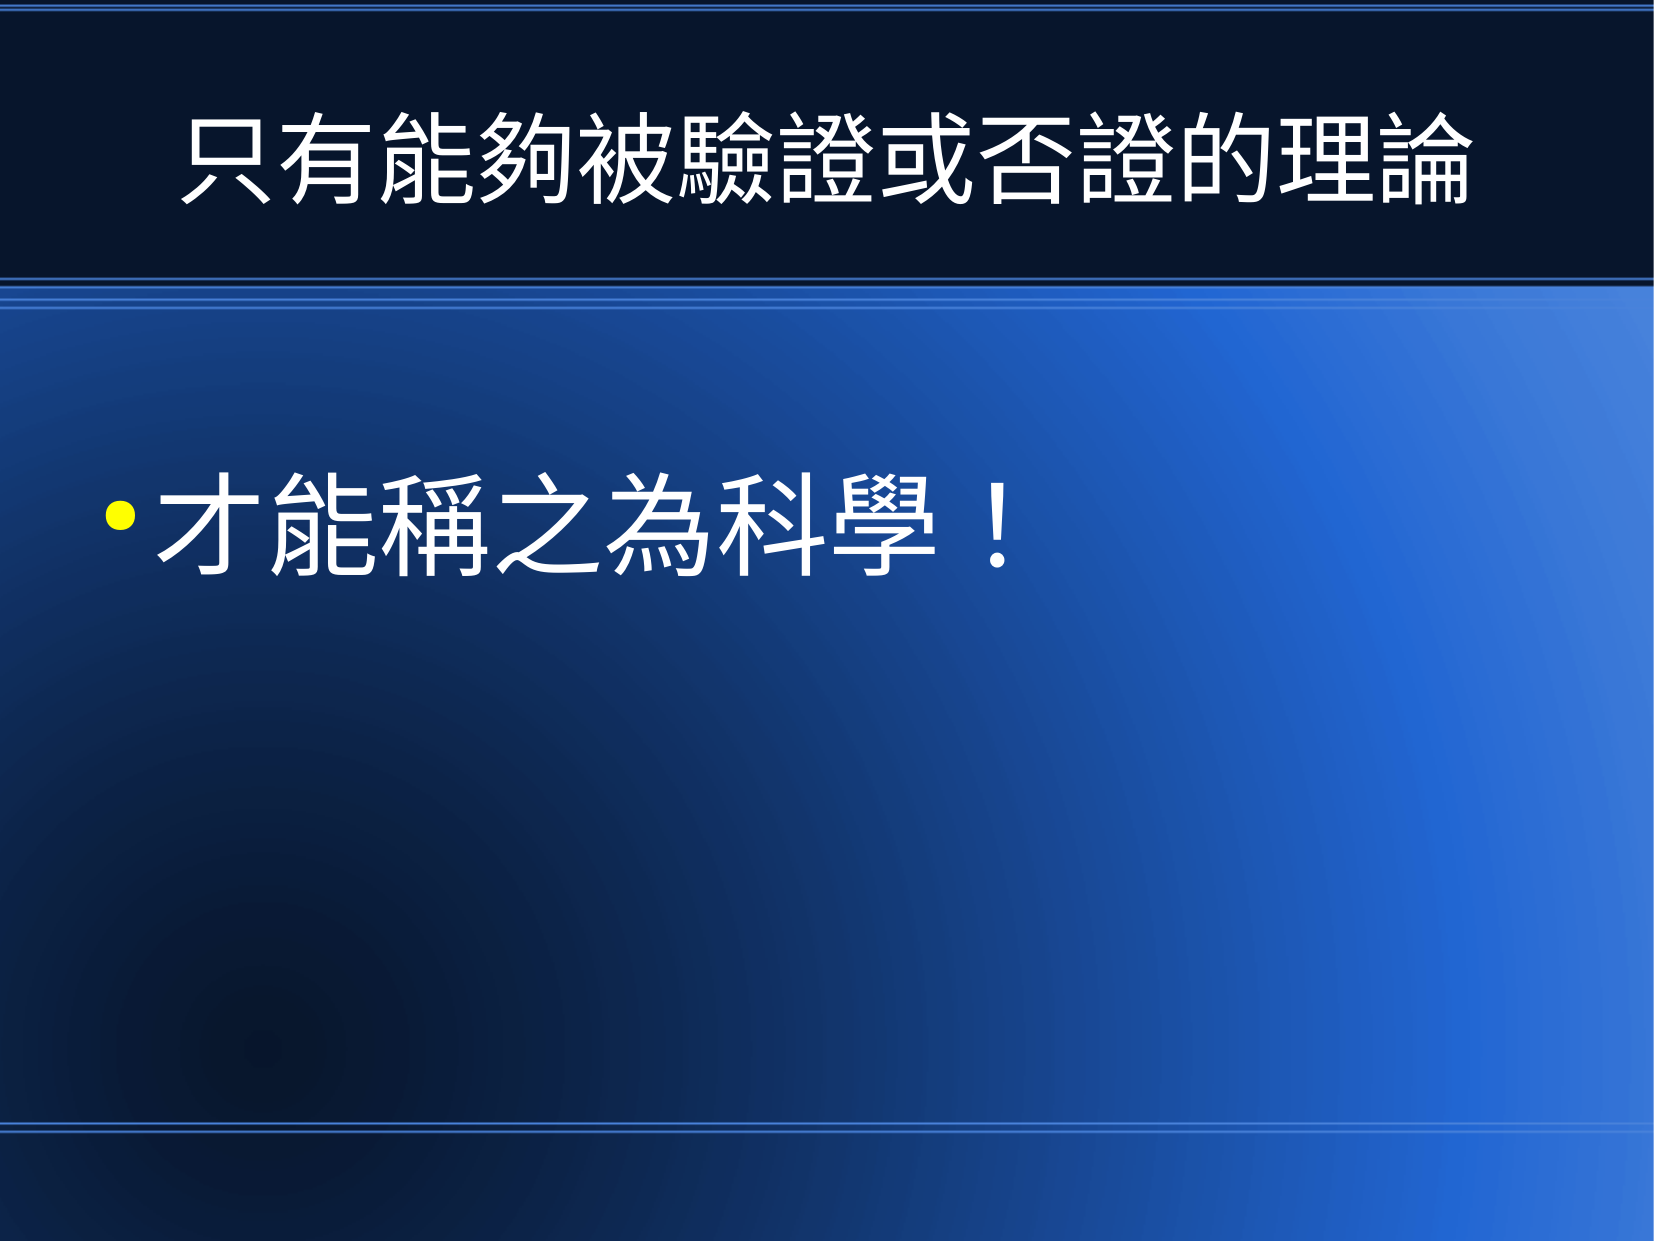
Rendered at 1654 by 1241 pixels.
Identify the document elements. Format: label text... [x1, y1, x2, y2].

list 才能稱之為科學！ [82, 355, 1571, 1241]
picture [0, 0, 1654, 1241]
title 只有能夠被驗證或否證的理論 [82, 49, 1571, 257]
